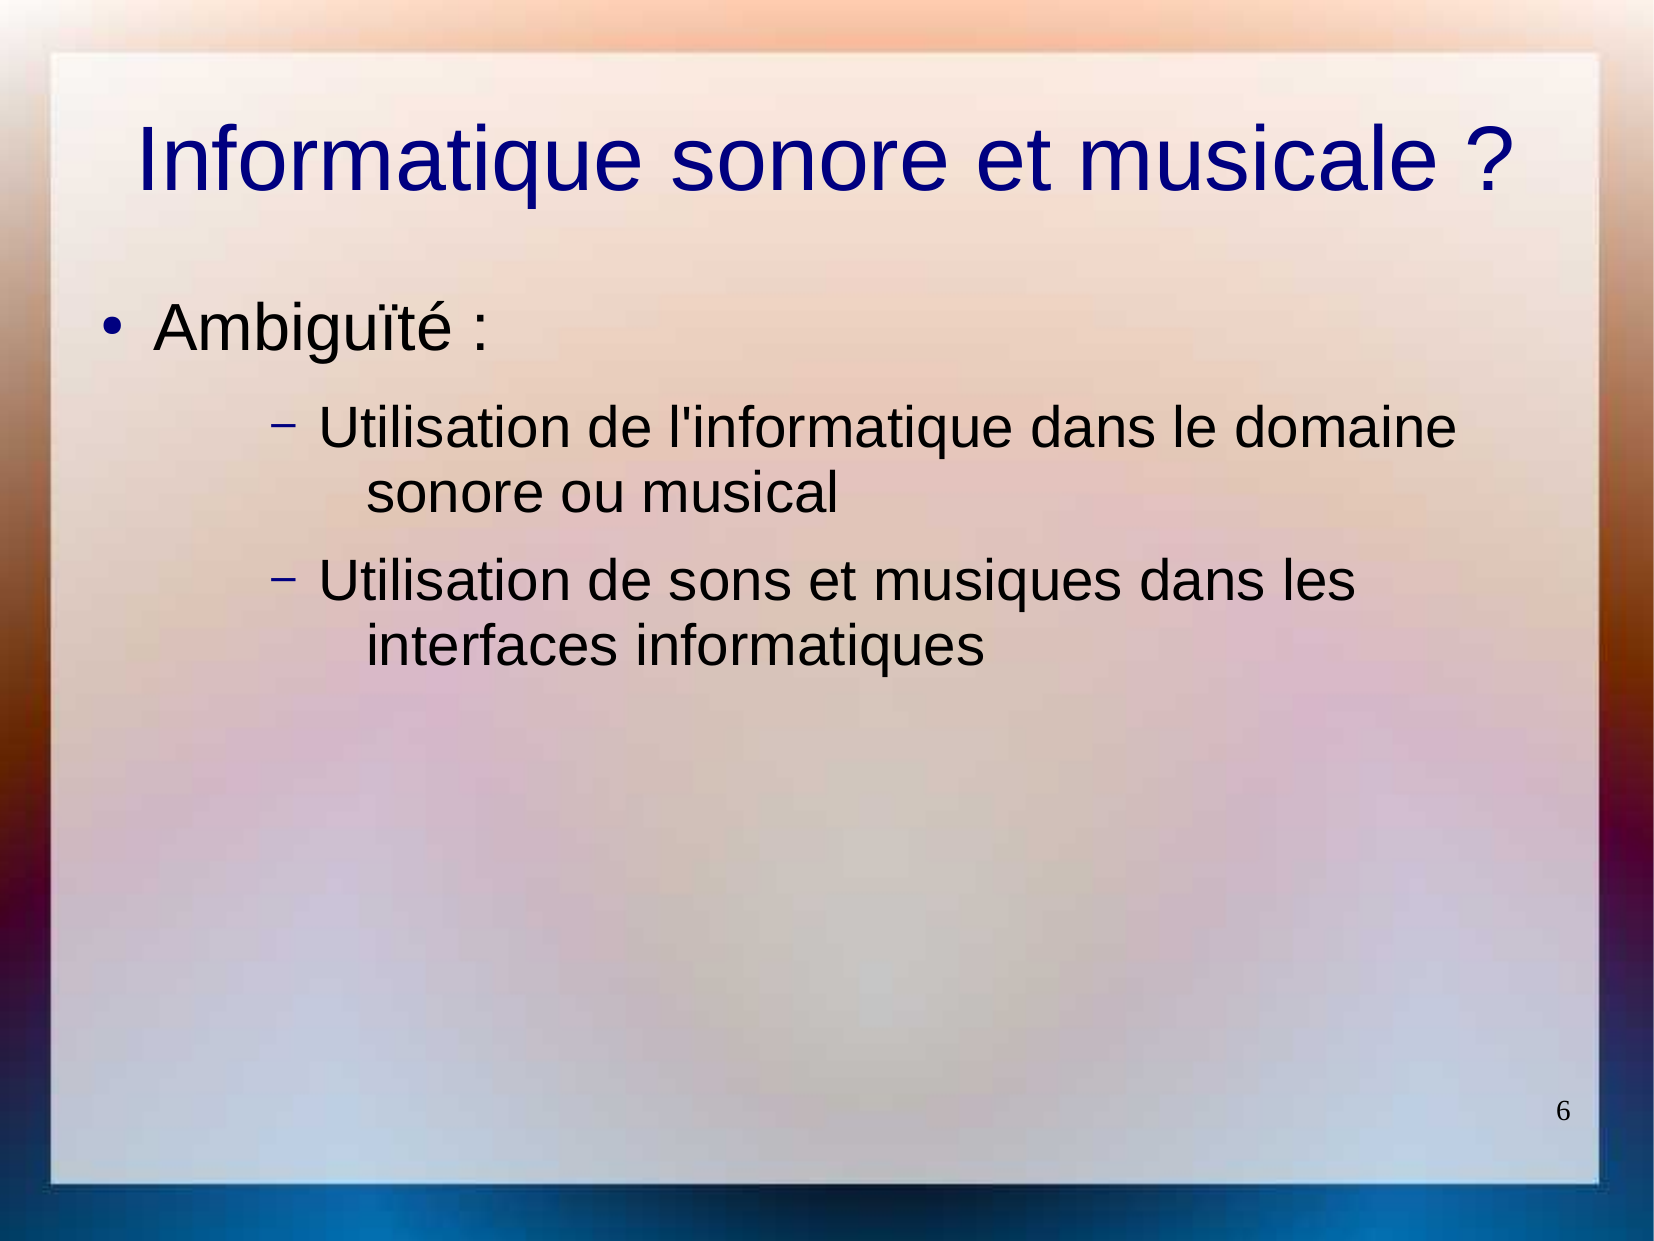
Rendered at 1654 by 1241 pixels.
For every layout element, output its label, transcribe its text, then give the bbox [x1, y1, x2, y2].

picture [0, 0, 1654, 1241]
title Informatique sonore et musicale ? [82, 55, 1571, 263]
list Ambiguïté : Utilisation de l'informatique dans le domaine sonore ou musical Utilisation de sons et musiques dans les interfaces informatiques [82, 290, 1571, 1109]
